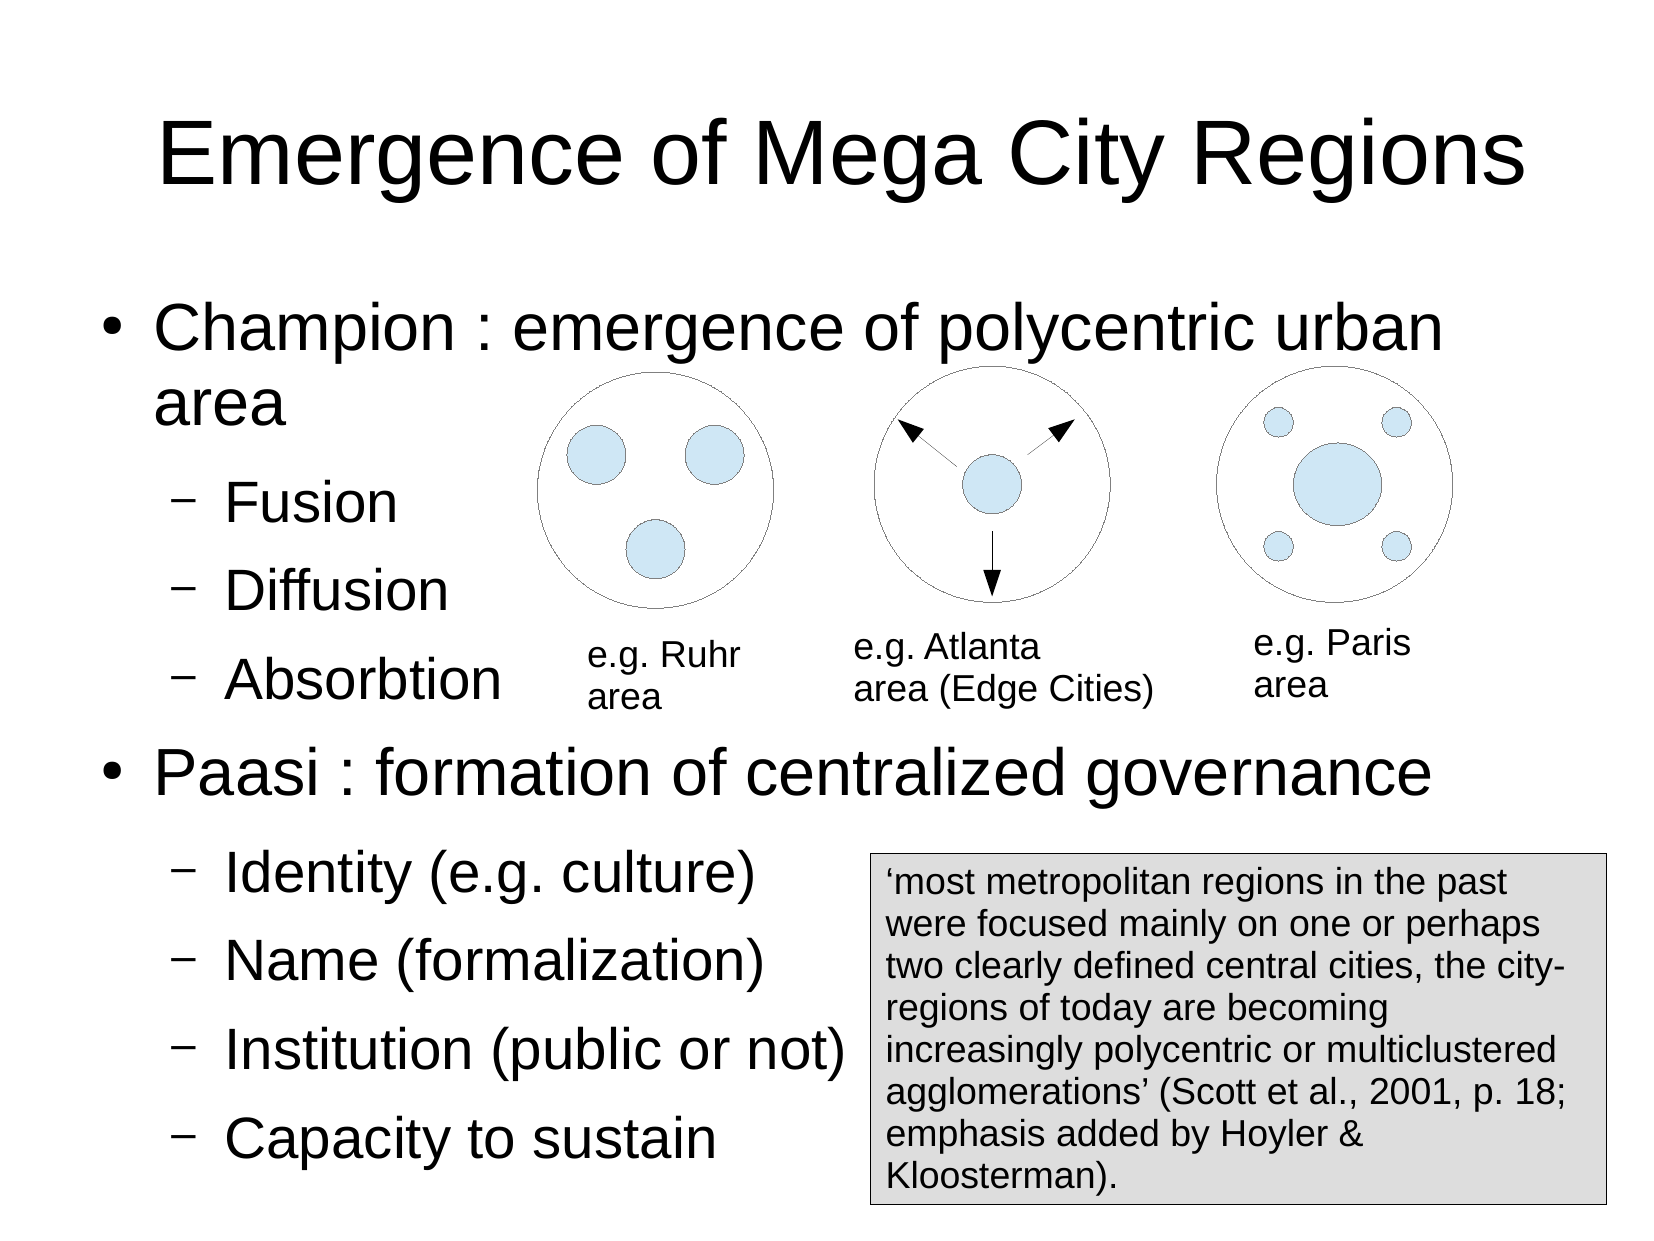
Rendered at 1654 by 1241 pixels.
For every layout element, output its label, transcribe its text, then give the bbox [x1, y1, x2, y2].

title Emergence of Mega City Regions [82, 49, 1571, 257]
text_box [685, 425, 745, 485]
text_box ‘most metropolitan regions in the past were focused mainly on one or perhaps two clearly defined central cities, the city-regions of today are becoming increasingly polycentric or multiclustered agglomerations’ (Scott et al., 2001, p. 18; emphasis added by Hoyler & Kloosterman). [870, 853, 1607, 1205]
list Champion : emergence of polycentric urban area Fusion Diffusion Absorbtion Paasi : formation of centralized governance Identity (e.g. culture) Name (formalization) Institution (public or not) Capacity to sustain [82, 290, 1538, 1010]
text_box [874, 366, 1111, 603]
text_box [1216, 366, 1453, 603]
text_box e.g. Ruhr area [572, 625, 757, 725]
text_box [566, 425, 626, 485]
text_box [625, 519, 686, 579]
text_box e.g. Paris area [1238, 614, 1427, 714]
text_box e.g. Atlanta area (Edge Cities) [838, 618, 1171, 717]
